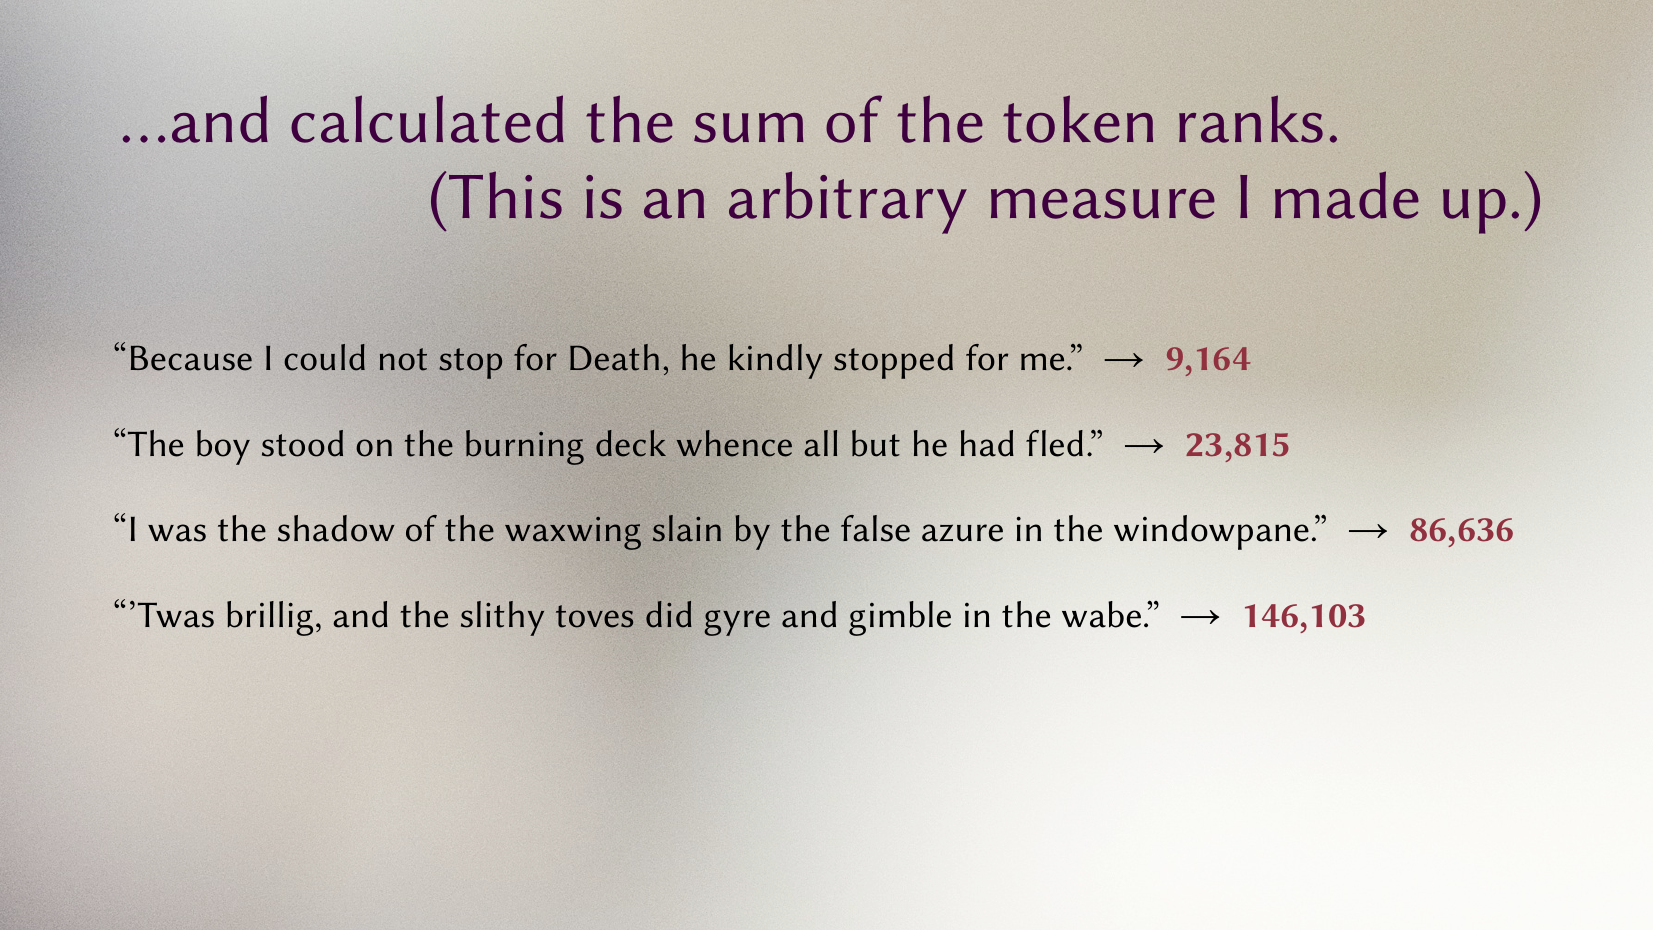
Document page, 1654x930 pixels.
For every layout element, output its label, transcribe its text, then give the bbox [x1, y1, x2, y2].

text_box “Because I could not stop for Death, he kindly stopped for me.” → 9,164 “The boy stood on the burning deck whence all but he had fled.” → 23,815 “I was the shadow of the waxwing slain by the false azure in the windowpane.” → 86,636 “’Twas brillig, and the slithy toves did gyre and gimble in the wabe.” → 146,103 [98, 329, 1653, 645]
text_box …and calculated the sum of the token ranks. (This is an arbitrary measure I made up.) [104, 74, 1560, 285]
